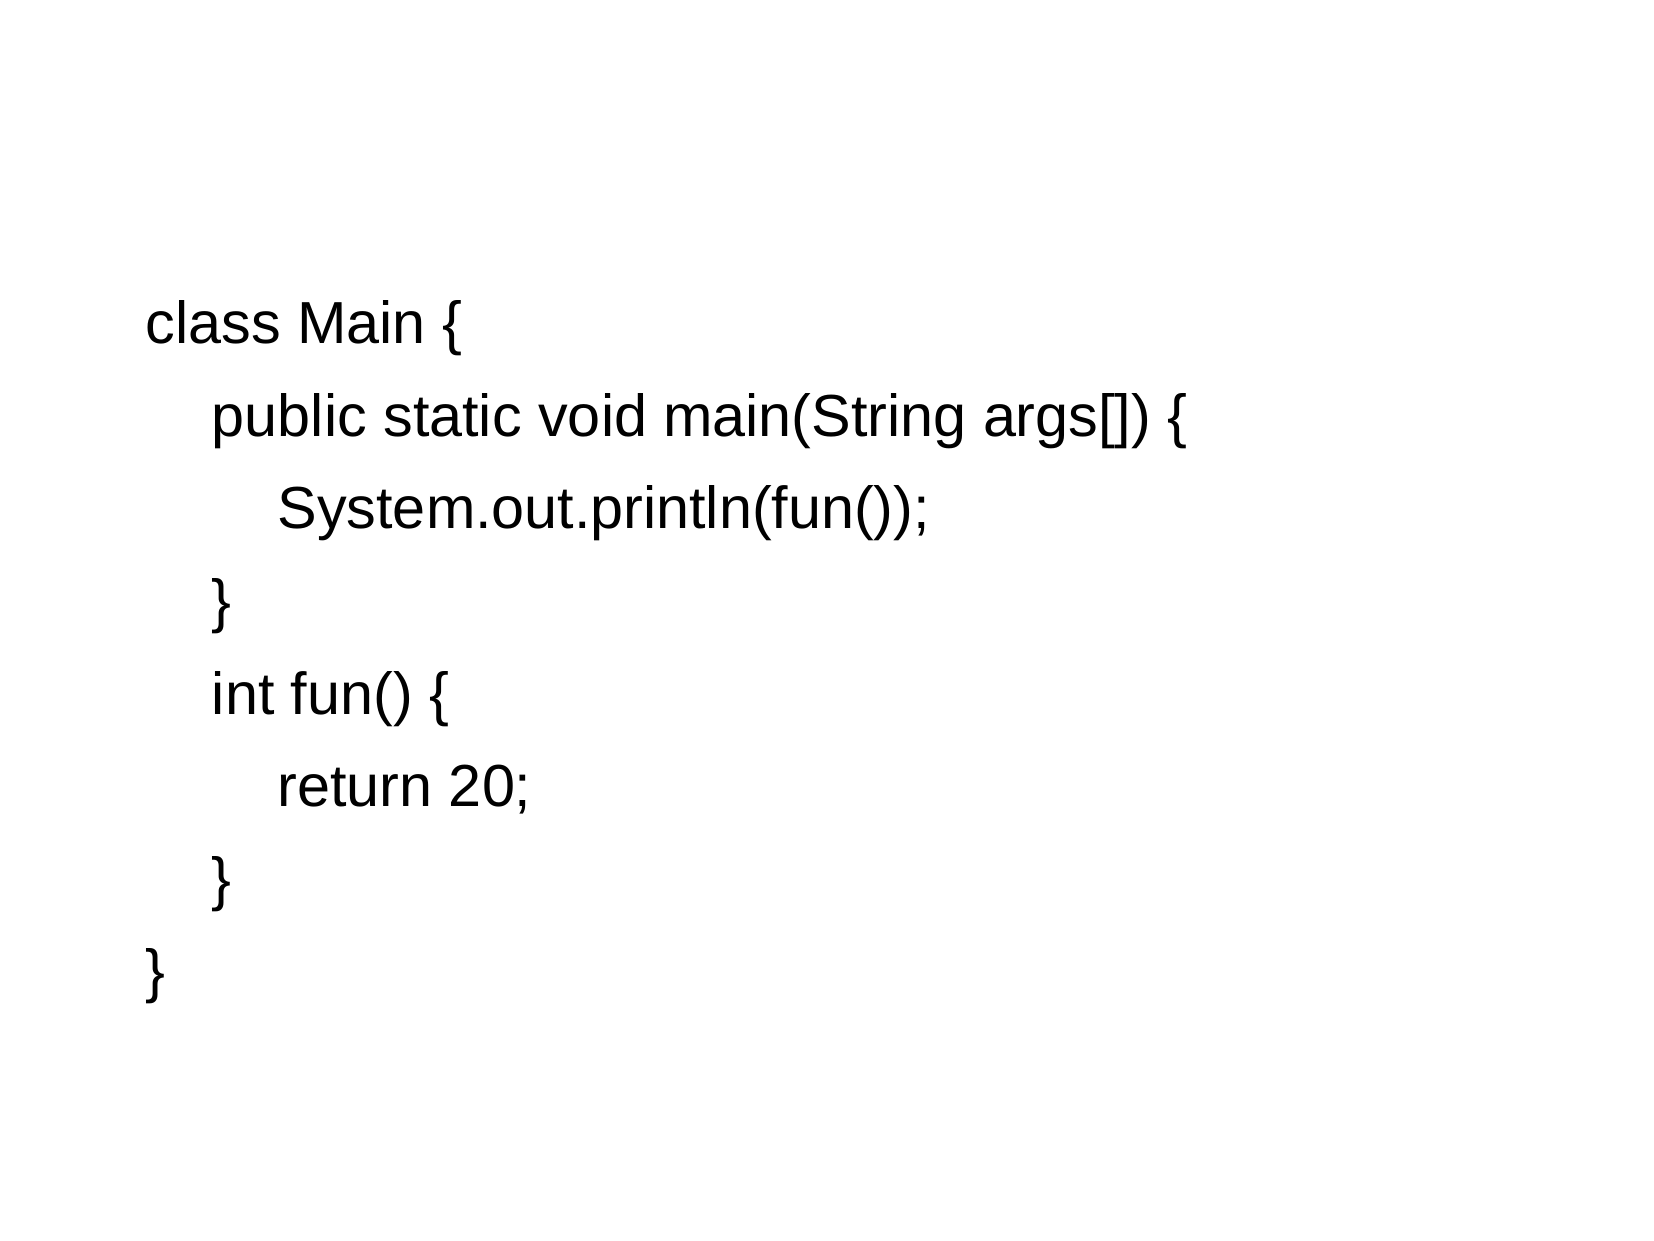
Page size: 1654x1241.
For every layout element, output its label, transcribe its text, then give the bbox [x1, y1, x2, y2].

list class Main { public static void main(String args[]) { System.out.println(fun()); } int fun() { return 20; } } [82, 290, 1571, 1010]
